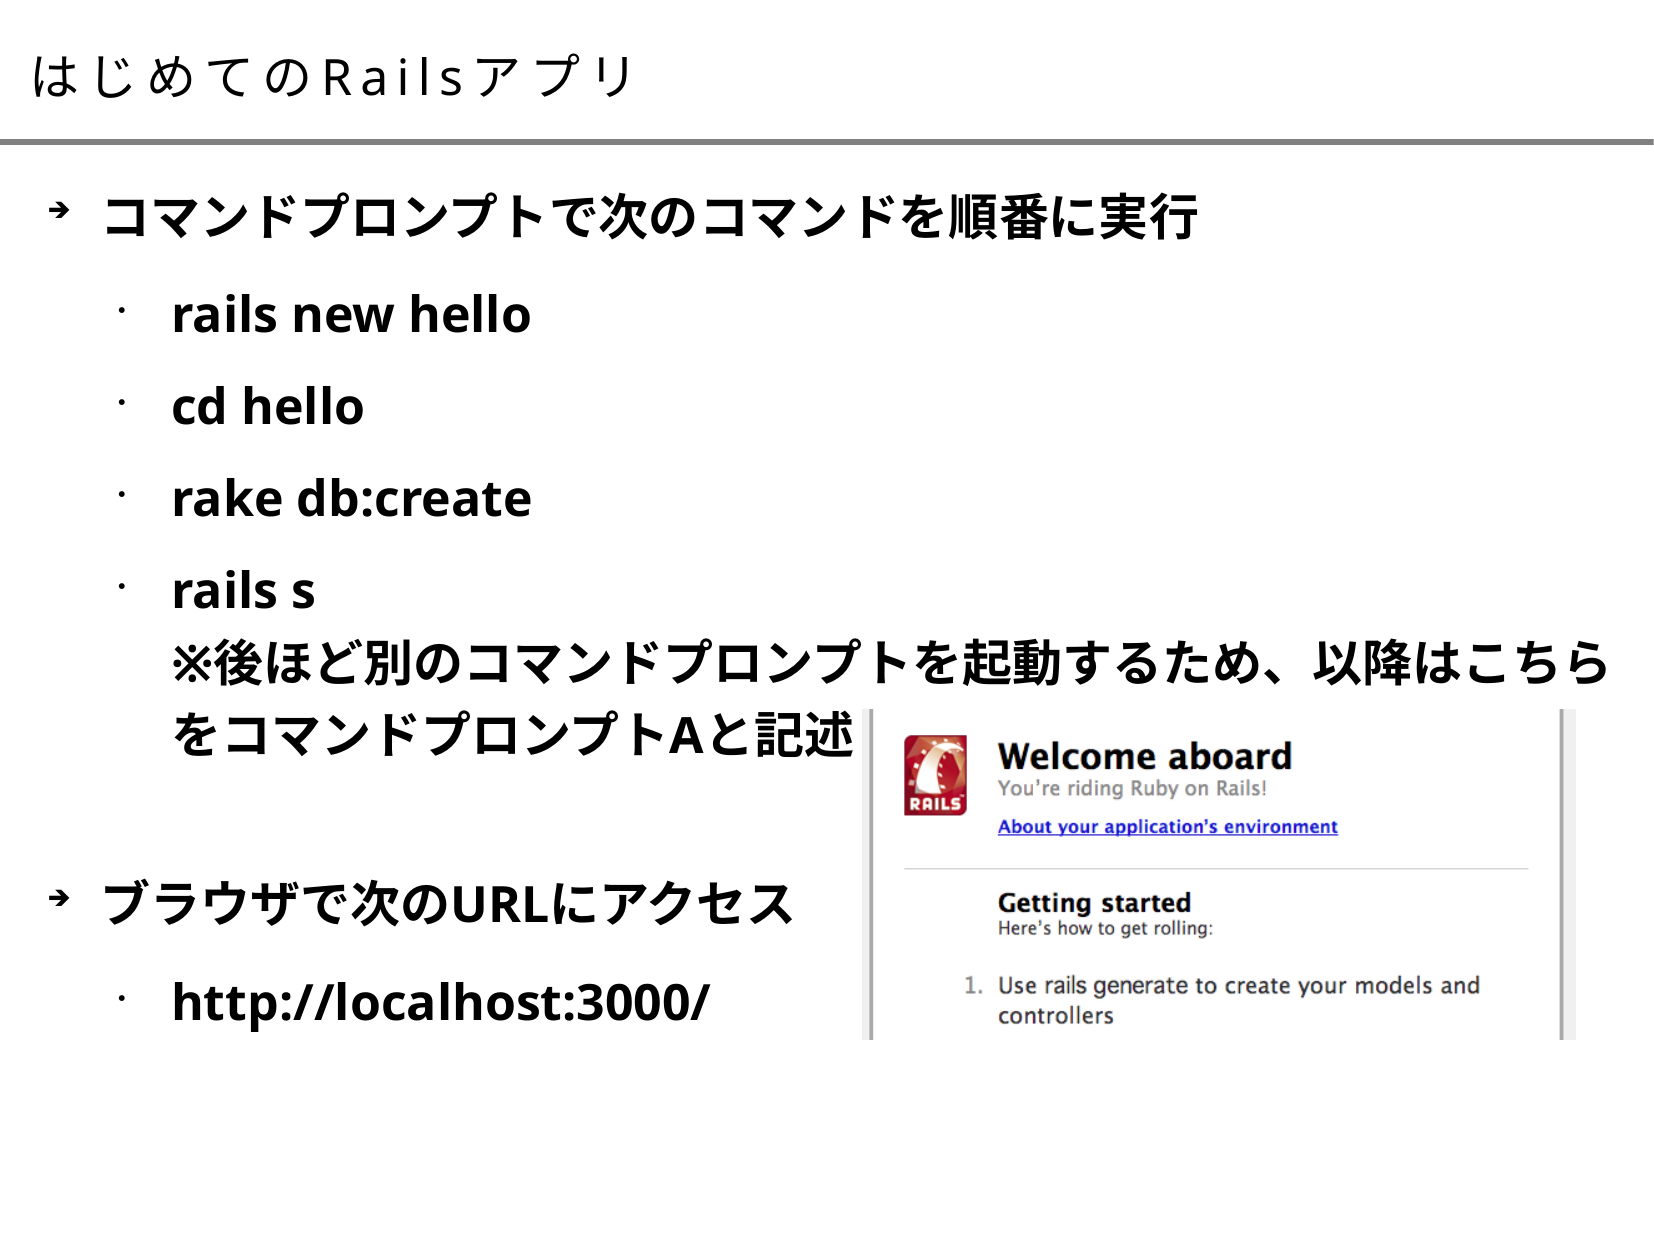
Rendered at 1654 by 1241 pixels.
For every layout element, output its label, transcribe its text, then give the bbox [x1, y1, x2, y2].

list コマンドプロンプトで次のコマンドを順番に実行 rails new hello cd hello rake db:create rails s ※後ほど別のコマンドプロンプトを起動するため、以降はこちらをコマンドプロンプトAと記述 ブラウザで次のURLにアクセス http://localhost:3000/ [29, 177, 1625, 1152]
title はじめてのRailsアプリ [29, 29, 1625, 119]
picture [862, 709, 1576, 1040]
